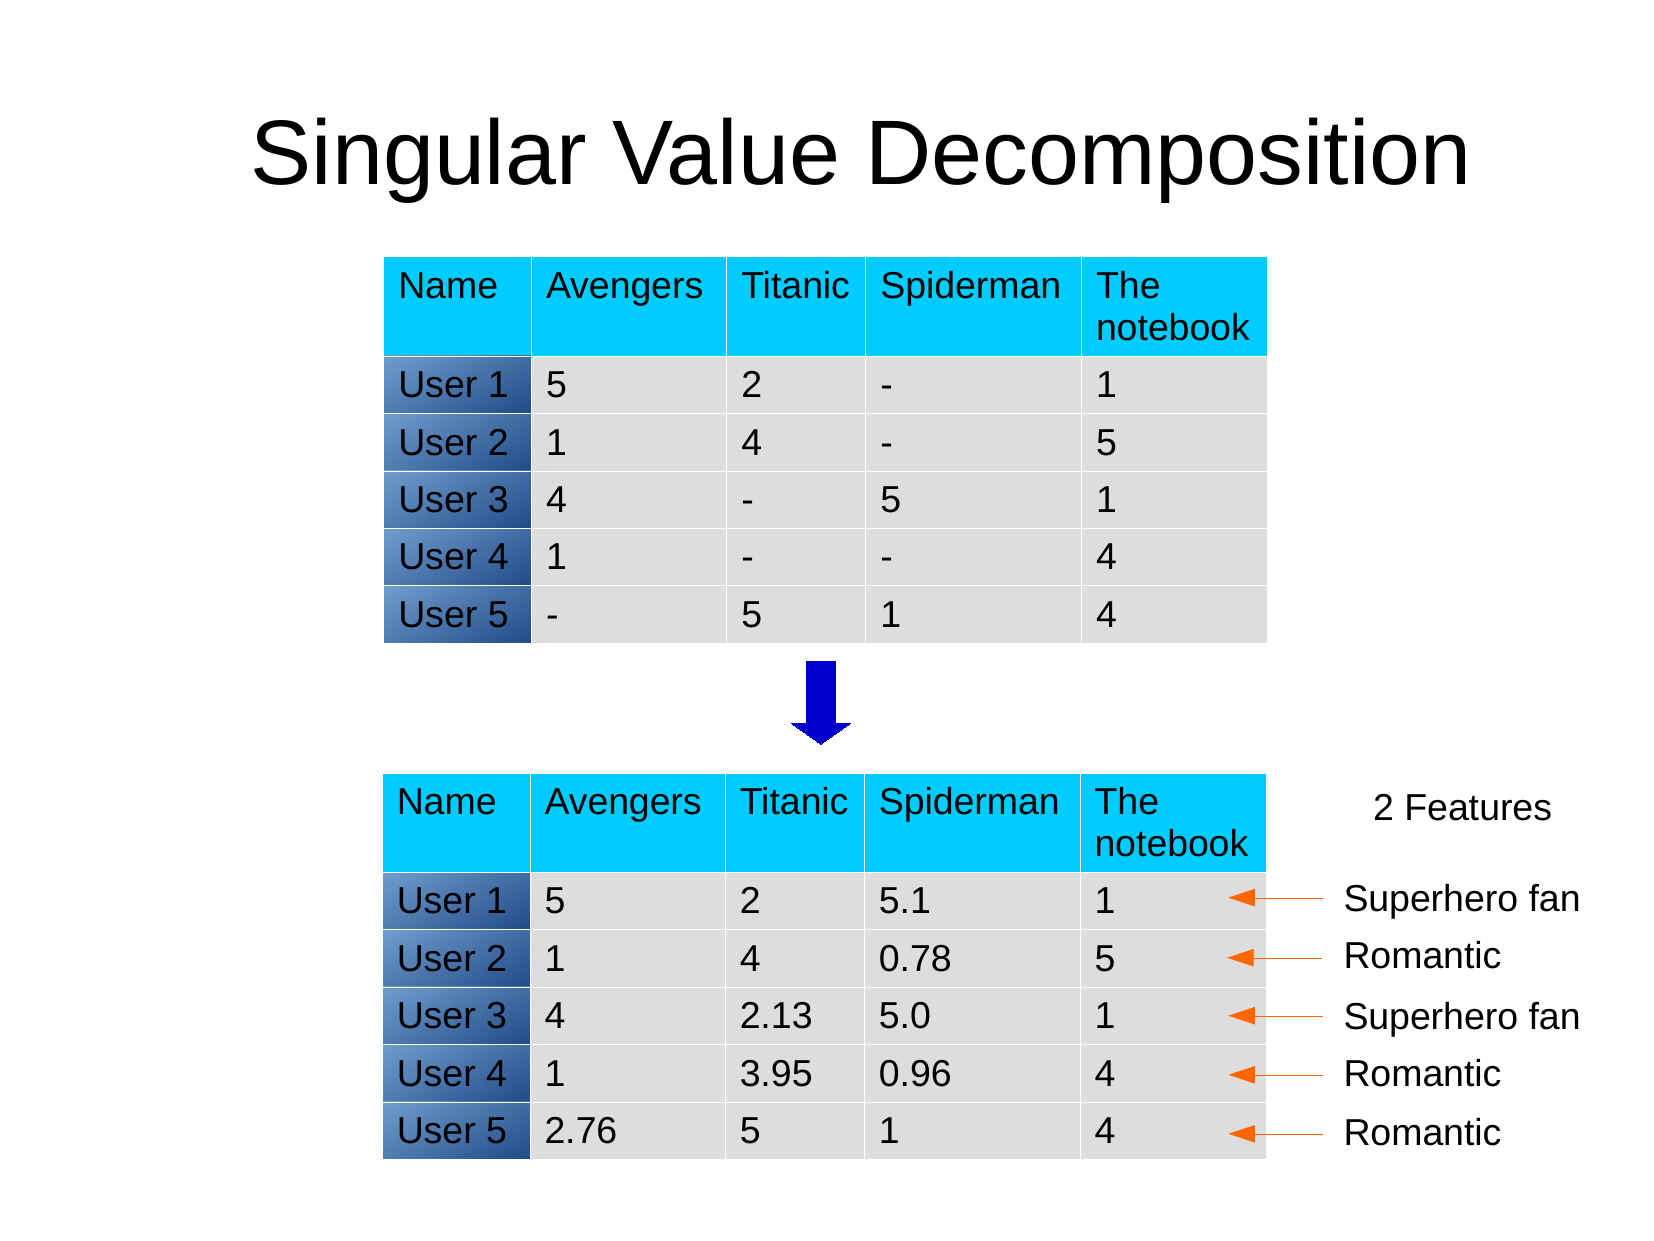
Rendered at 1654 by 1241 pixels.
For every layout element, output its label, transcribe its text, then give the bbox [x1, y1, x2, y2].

table_cell User 1 [384, 357, 531, 413]
table_cell 3.95 [726, 1045, 864, 1102]
table_cell 1 [1082, 472, 1267, 528]
table_header Spiderman [866, 257, 1081, 356]
table_cell 4 [727, 414, 865, 471]
table_cell 5 [532, 357, 726, 413]
table_cell User 4 [383, 1045, 530, 1102]
table_cell 5 [866, 472, 1081, 528]
table_cell - [866, 357, 1081, 413]
table_cell User 1 [383, 873, 530, 929]
table_cell User 3 [384, 472, 531, 528]
table_header Titanic [727, 257, 865, 356]
table_cell 1 [865, 1103, 1080, 1159]
table_cell 1 [1081, 988, 1266, 1044]
table_header Avengers [531, 774, 725, 872]
table_cell - [532, 586, 726, 643]
table_cell 1 [1082, 357, 1267, 413]
table_header The notebook [1082, 257, 1267, 356]
table_header Spiderman [865, 774, 1080, 872]
text_box Romantic [1328, 1045, 1613, 1103]
table_header Avengers [532, 257, 726, 356]
table_cell 2 [726, 873, 864, 929]
table_cell 4 [1082, 529, 1267, 585]
table_cell - [866, 529, 1081, 585]
table_cell User 2 [384, 414, 531, 471]
text_box [791, 661, 851, 745]
text_box Superhero fan [1328, 870, 1613, 927]
table_cell 1 [866, 586, 1081, 643]
text_box Romantic [1328, 1104, 1613, 1162]
table_cell 5.0 [865, 988, 1080, 1044]
table_cell 5 [1082, 414, 1267, 471]
table_cell 5 [727, 586, 865, 643]
table_cell 2.76 [531, 1103, 725, 1159]
table_cell 0.96 [865, 1045, 1080, 1102]
table_cell 1 [531, 1045, 725, 1102]
table_cell 4 [1081, 1103, 1266, 1159]
table_cell - [727, 472, 865, 528]
table_cell User 5 [383, 1103, 530, 1159]
table_cell 5.1 [865, 873, 1080, 929]
table_cell 4 [726, 930, 864, 987]
table_cell 1 [531, 930, 725, 987]
table_cell 1 [532, 529, 726, 585]
table_header Name [384, 257, 531, 356]
table_cell 4 [1081, 1045, 1266, 1102]
table_cell 5 [726, 1103, 864, 1159]
text_box Superhero fan [1328, 988, 1613, 1045]
table_cell 5 [1081, 930, 1266, 987]
table_cell - [866, 414, 1081, 471]
table_header Name [383, 774, 530, 872]
text_box 2 Features [1358, 779, 1583, 837]
table_cell User 4 [384, 529, 531, 585]
table_cell 4 [1082, 586, 1267, 643]
table_cell User 3 [383, 988, 530, 1044]
table_header The notebook [1081, 774, 1266, 872]
table_header Titanic [726, 774, 864, 872]
table_cell 4 [531, 988, 725, 1044]
text_box Romantic [1328, 927, 1613, 984]
table_cell 1 [532, 414, 726, 471]
table_cell User 2 [383, 930, 530, 987]
table_cell 5 [531, 873, 725, 929]
title Singular Value Decomposition [82, 49, 1571, 257]
table_cell 4 [532, 472, 726, 528]
table_cell - [727, 529, 865, 585]
table_cell 2 [727, 357, 865, 413]
table_cell User 5 [384, 586, 531, 643]
table_cell 2.13 [726, 988, 864, 1044]
table_cell 1 [1081, 873, 1266, 929]
table_cell 0.78 [865, 930, 1080, 987]
